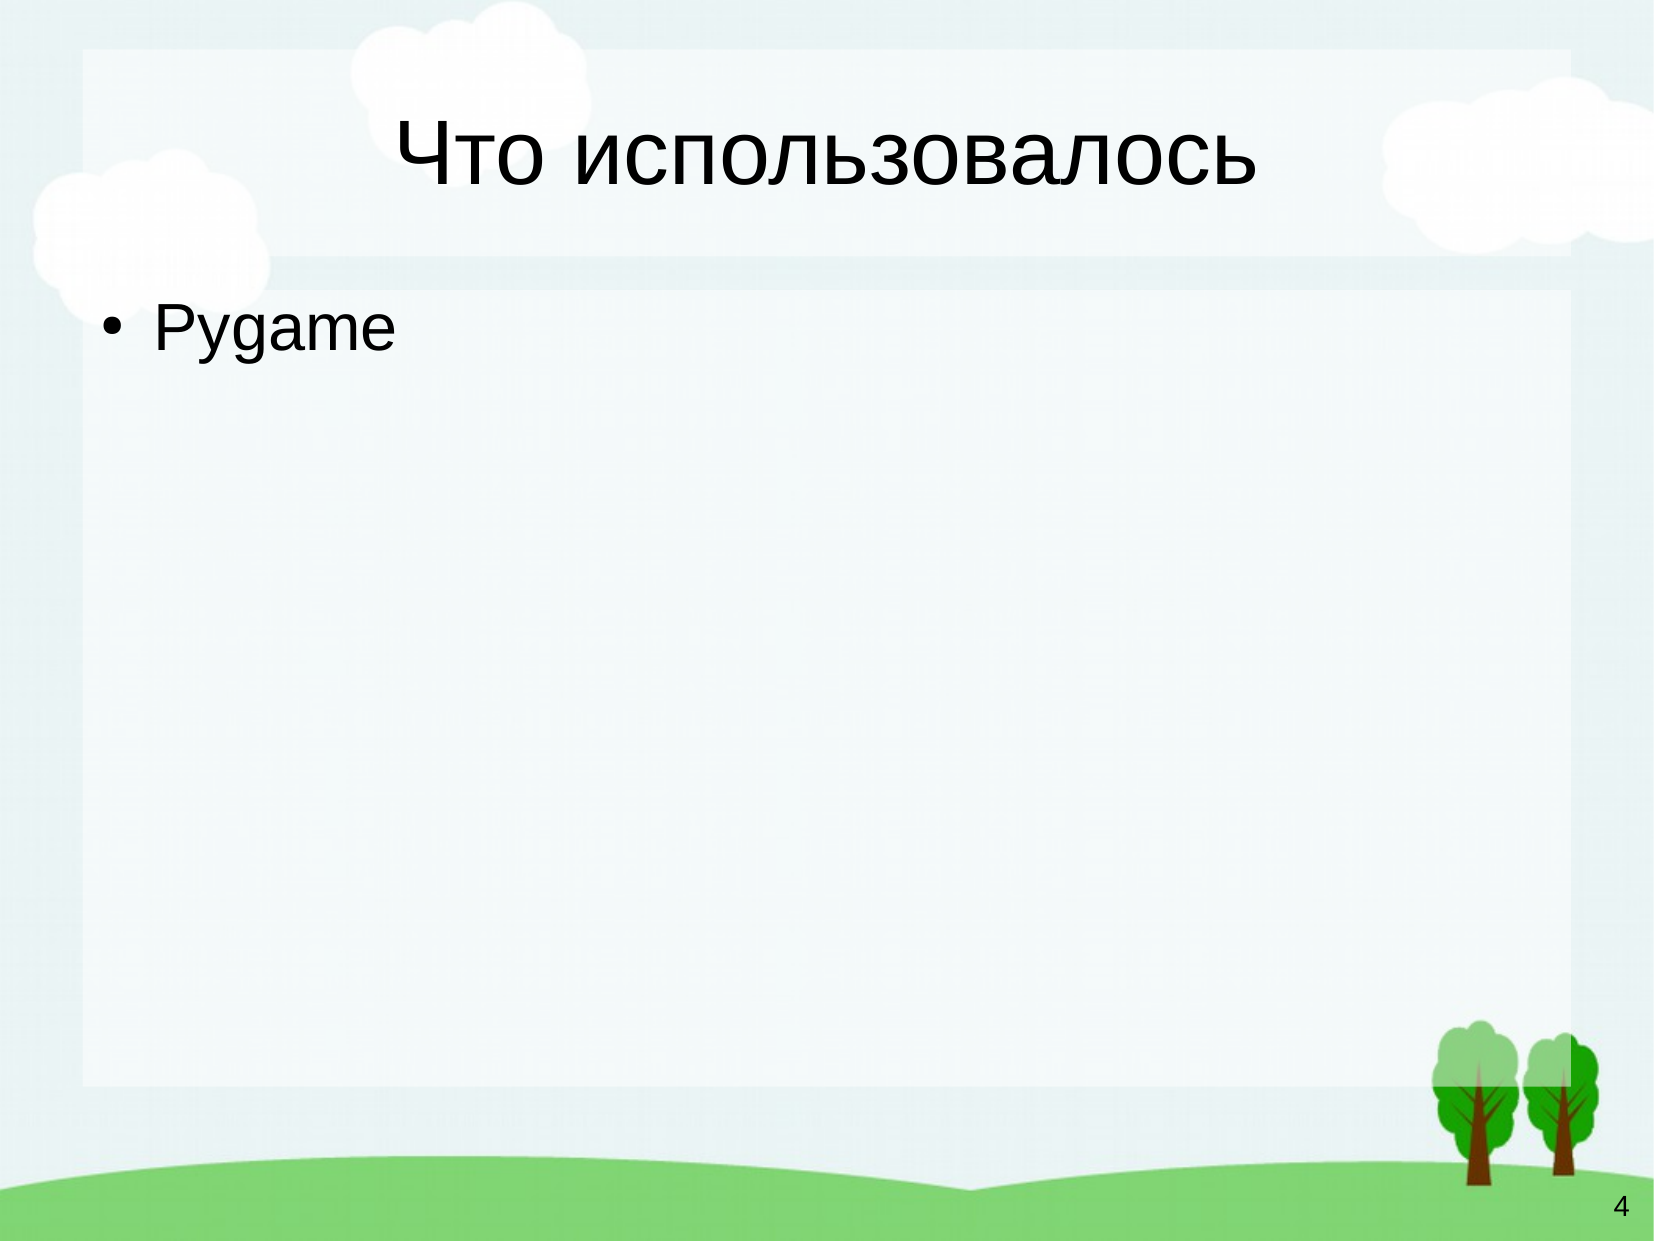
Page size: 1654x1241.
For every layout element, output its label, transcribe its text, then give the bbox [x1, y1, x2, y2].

list Pygame [82, 290, 1571, 1087]
picture [0, 0, 1654, 1241]
title Что использовалось [82, 49, 1571, 257]
